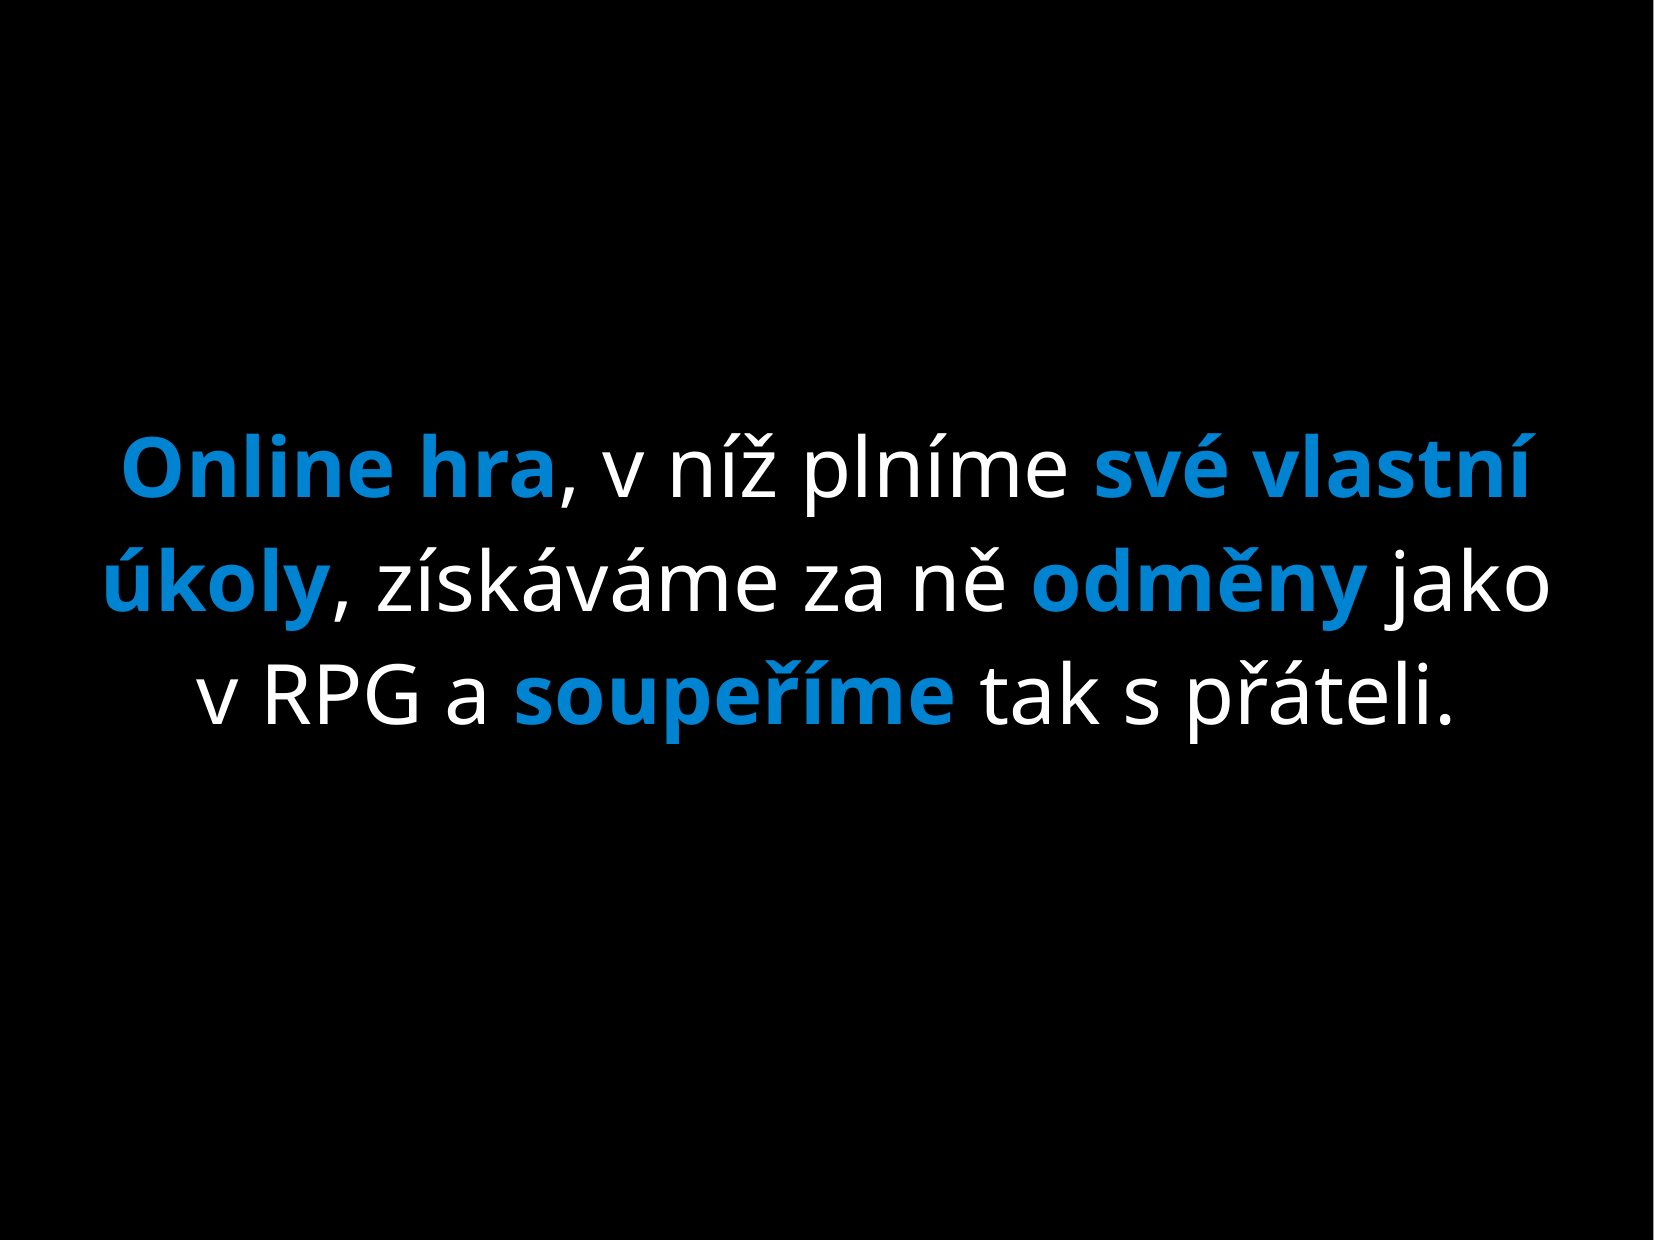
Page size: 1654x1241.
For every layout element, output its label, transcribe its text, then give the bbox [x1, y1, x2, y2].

subtitle Online hra, v níž plníme své vlastní úkoly, získáváme za ně odměny jako v RPG a soupeříme tak s přáteli. [82, 56, 1571, 1102]
